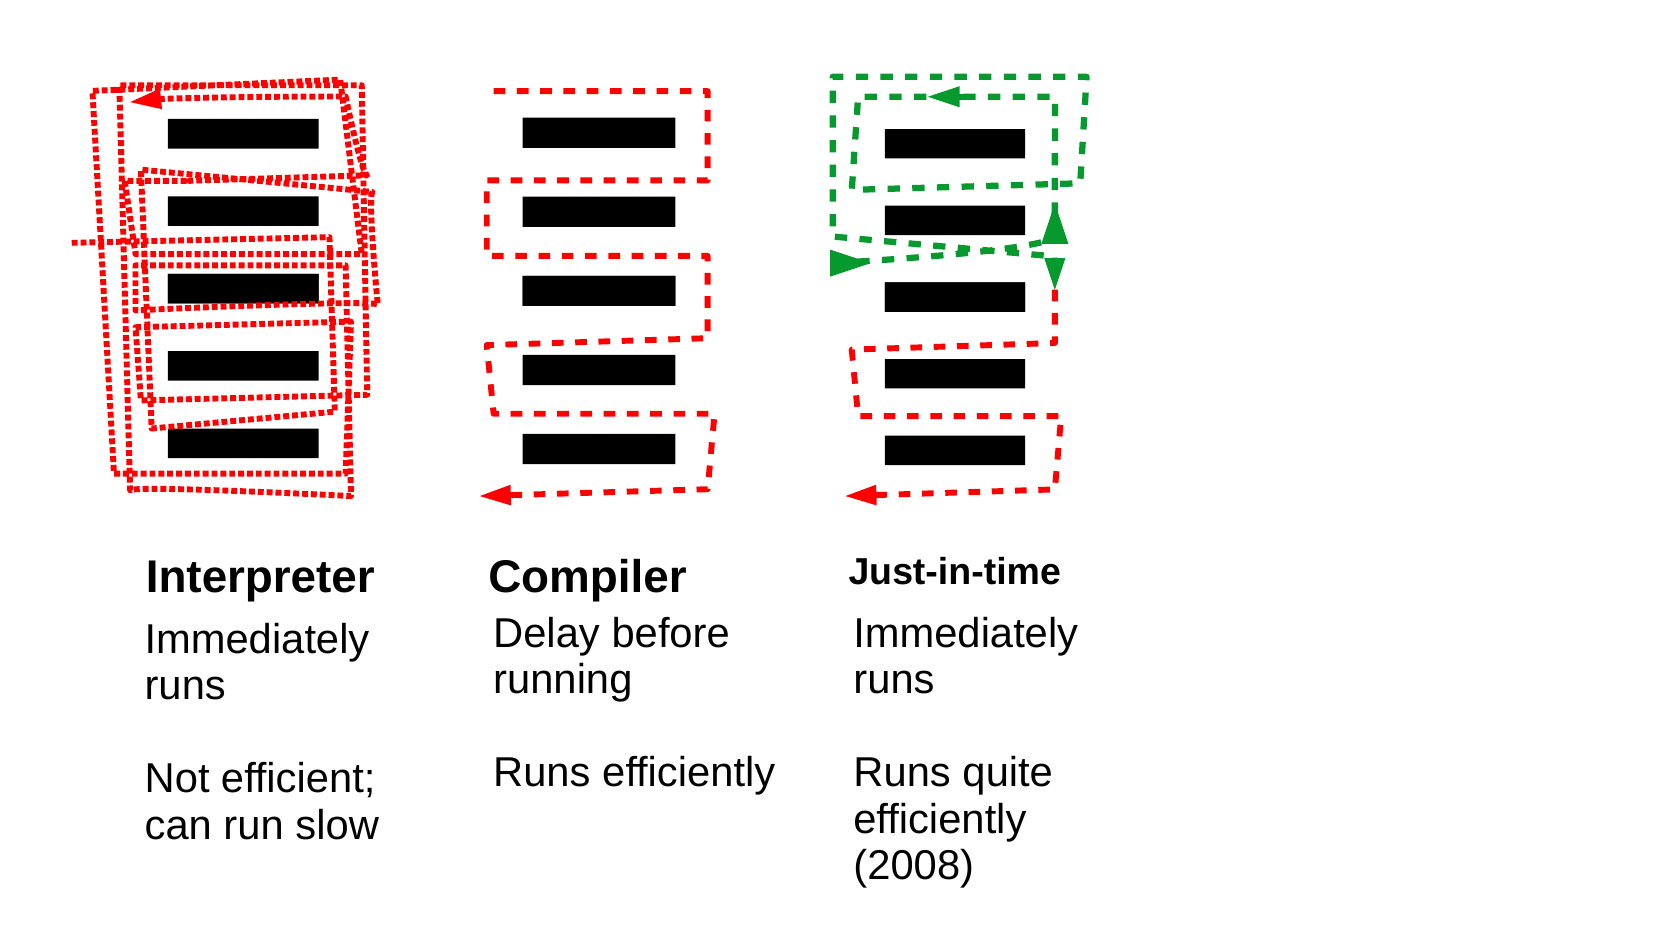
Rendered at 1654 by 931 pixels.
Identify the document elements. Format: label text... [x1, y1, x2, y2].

text_box [522, 117, 676, 148]
text_box [167, 428, 319, 459]
text_box Delay before running Runs efficiently [478, 602, 798, 850]
text_box [522, 433, 676, 465]
text_box [884, 282, 1026, 312]
text_box Immediately runs Runs quite efficiently (2008) [838, 602, 1111, 897]
text_box [522, 275, 676, 306]
text_box [167, 118, 319, 149]
text_box [167, 196, 319, 226]
text_box Just-in-time [833, 543, 1087, 610]
text_box [884, 435, 1026, 466]
text_box [167, 273, 319, 304]
text_box [884, 359, 1026, 389]
text_box [522, 354, 676, 386]
text_box [167, 351, 319, 381]
text_box Compiler [473, 543, 733, 610]
text_box Interpreter [131, 543, 390, 608]
text_box [522, 196, 676, 227]
text_box [884, 205, 1026, 236]
text_box Immediately runs Not efficient; can run slow [129, 608, 426, 856]
text_box [884, 129, 1026, 159]
